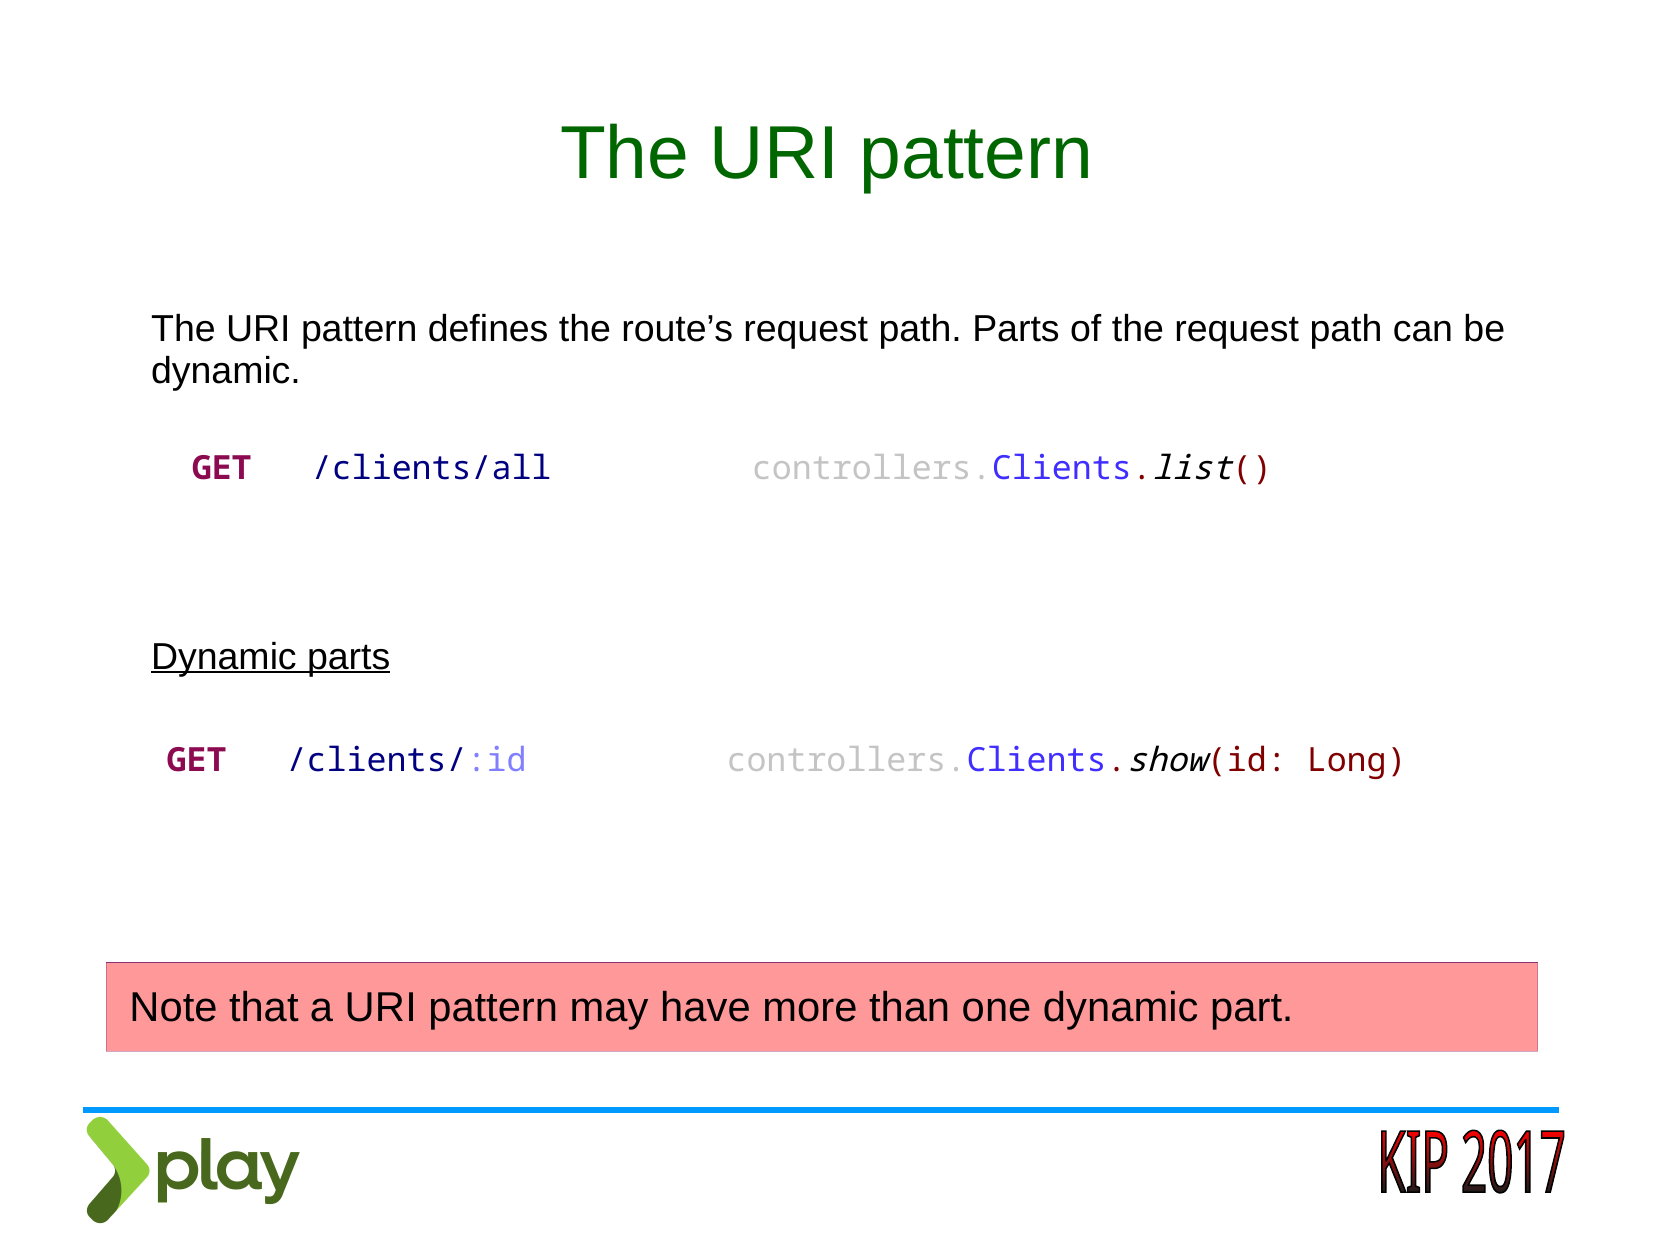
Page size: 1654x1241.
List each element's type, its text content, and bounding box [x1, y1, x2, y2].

title The URI pattern [129, 49, 1524, 257]
picture [73, 1111, 308, 1229]
list The URI pattern defines the route’s request path. Parts of the request path can be dynamic. Dynamic parts [80, 307, 1536, 1027]
text_box GET /clients/:id controllers.Clients.show(id: Long) [151, 728, 1501, 783]
text_box GET /clients/all controllers.Clients.list() [177, 437, 1477, 491]
text_box Note that a URI pattern may have more than one dynamic part. [106, 962, 1538, 1052]
